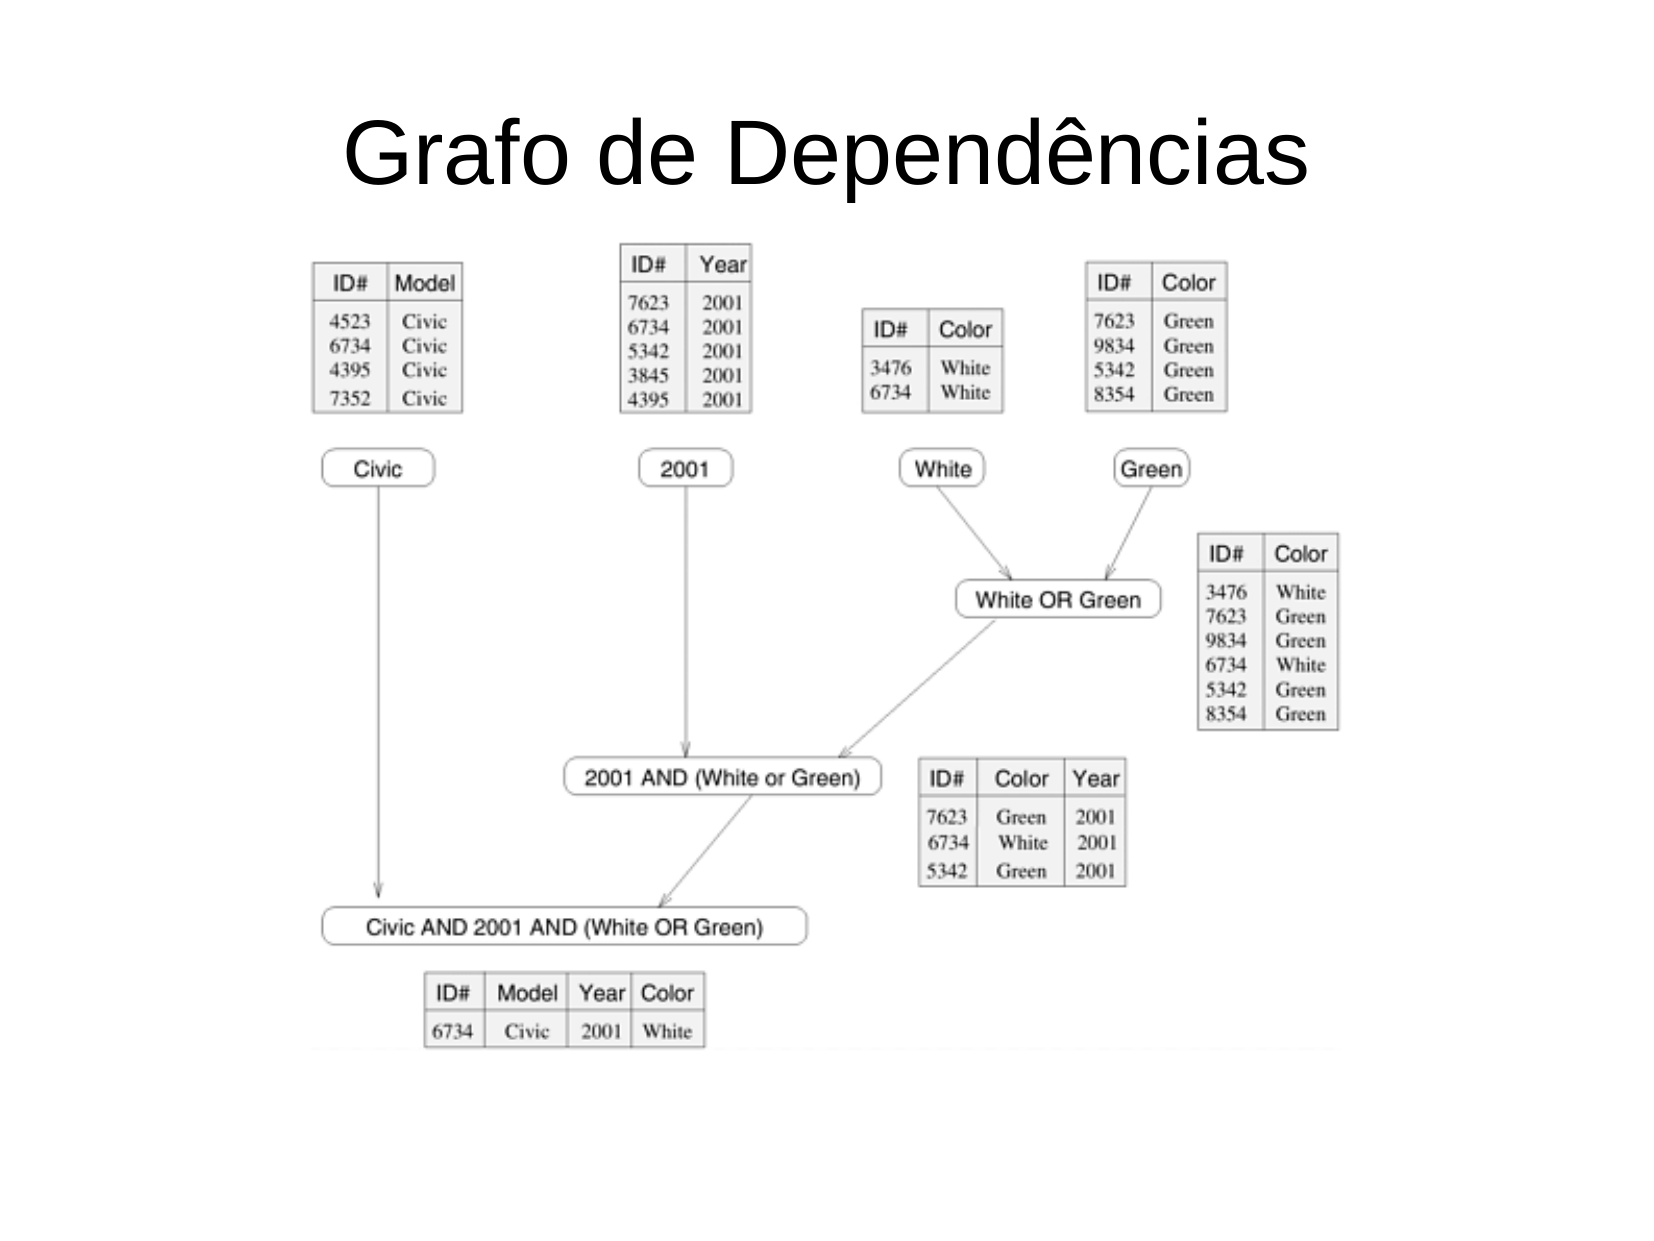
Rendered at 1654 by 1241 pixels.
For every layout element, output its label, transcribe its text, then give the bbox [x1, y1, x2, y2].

picture [301, 227, 1356, 1066]
title Grafo de Dependências [82, 49, 1571, 257]
